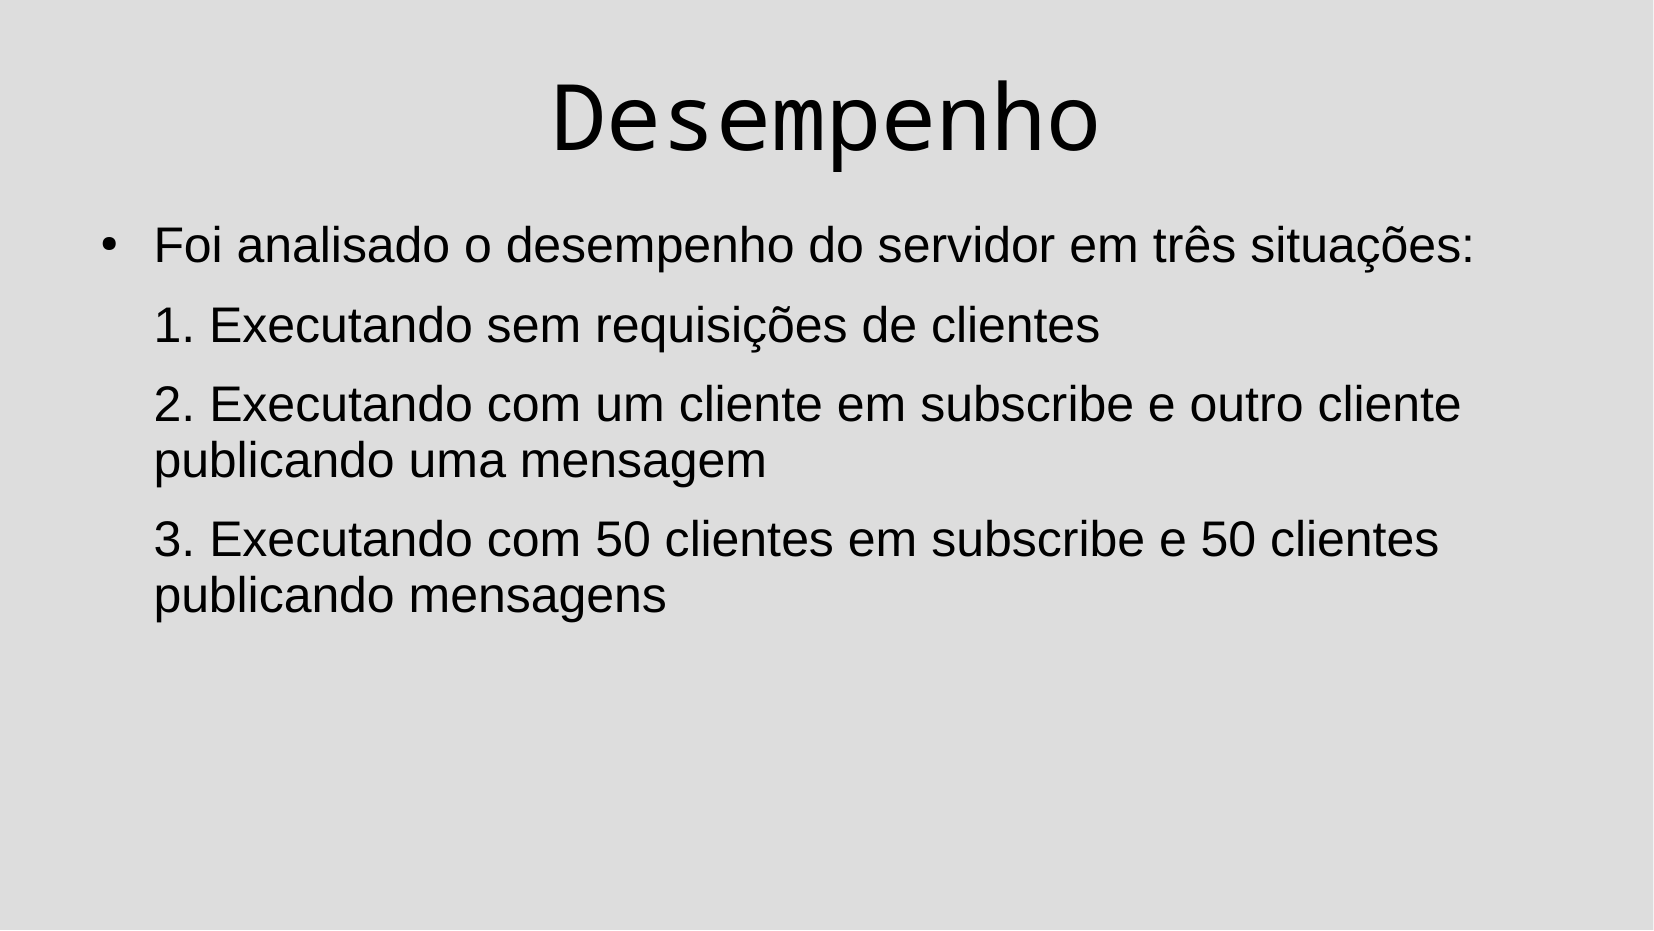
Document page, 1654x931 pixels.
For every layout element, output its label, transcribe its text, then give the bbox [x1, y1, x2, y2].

title Desempenho [82, 37, 1571, 193]
list Foi analisado o desempenho do servidor em três situações: 1. Executando sem requisições de clientes 2. Executando com um cliente em subscribe e outro cliente publicando uma mensagem 3. Executando com 50 clientes em subscribe e 50 clientes publicando mensagens [82, 217, 1571, 758]
